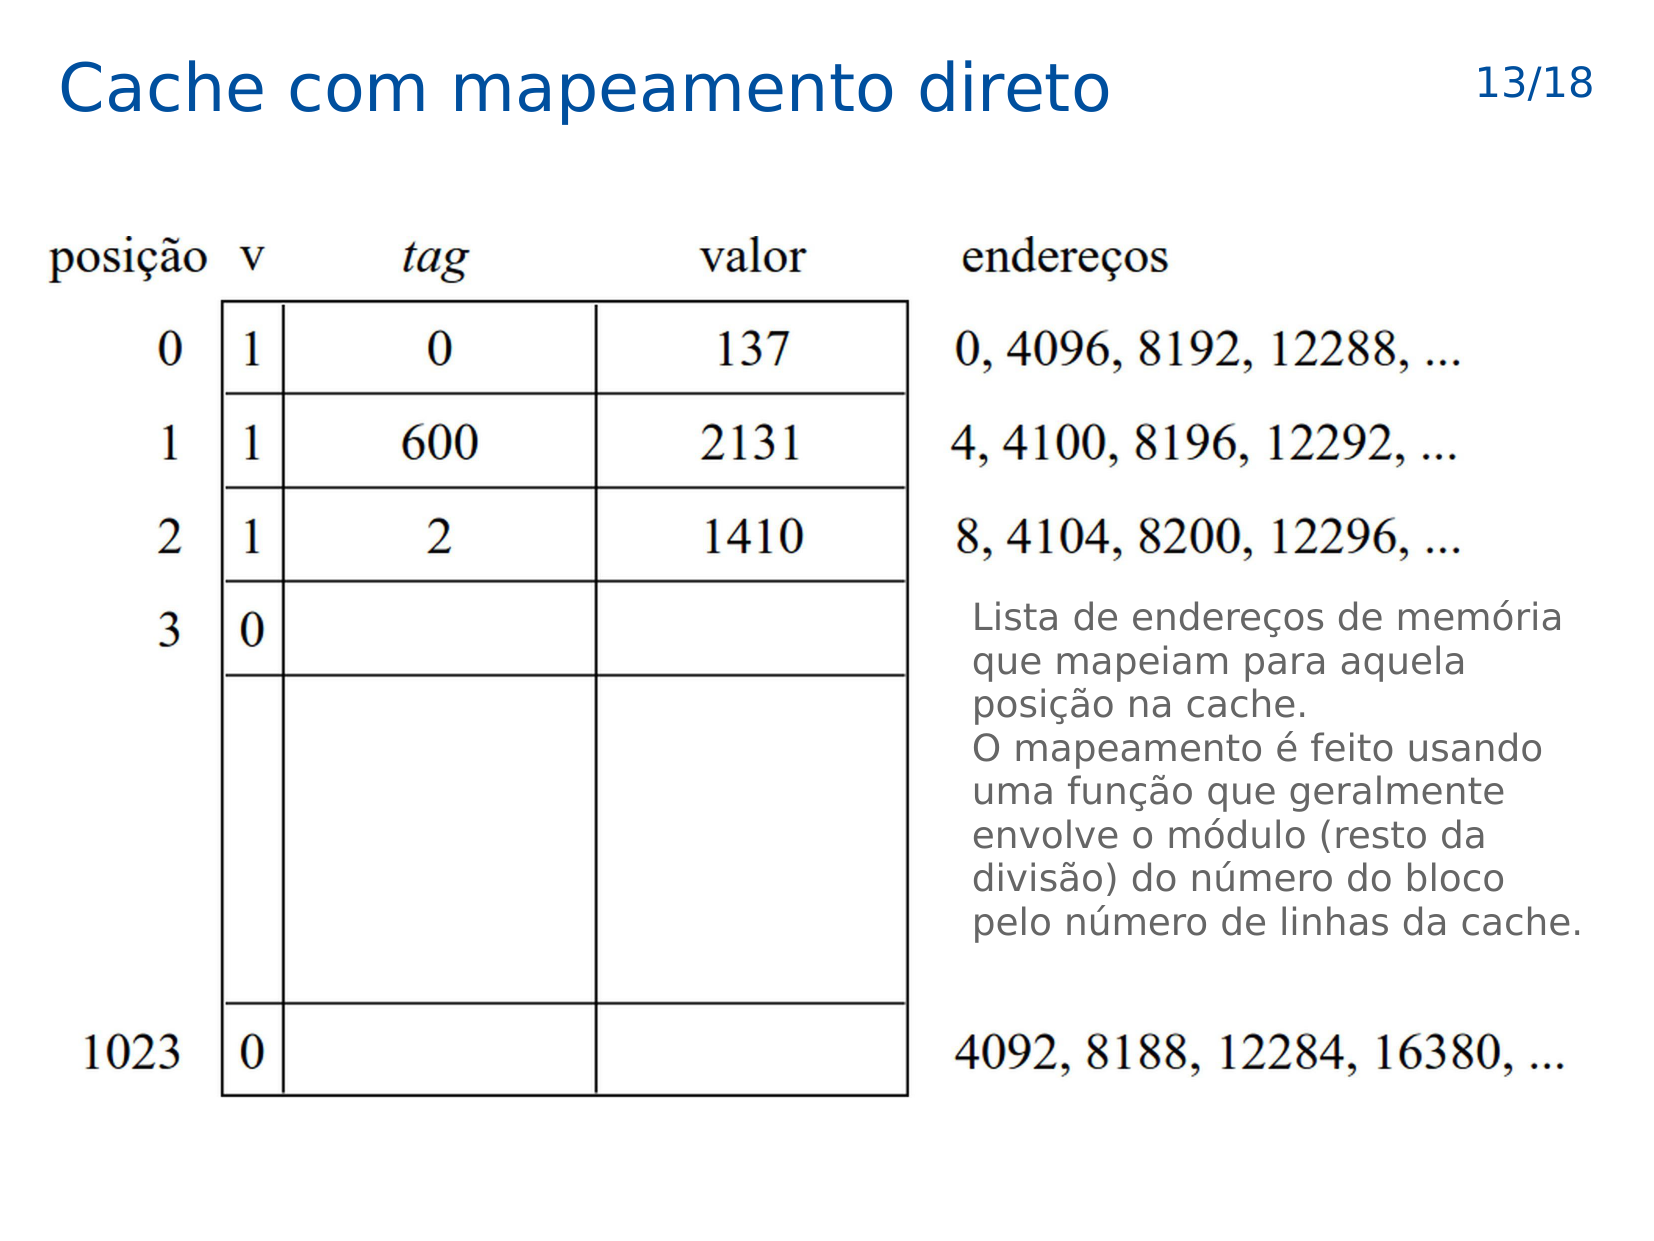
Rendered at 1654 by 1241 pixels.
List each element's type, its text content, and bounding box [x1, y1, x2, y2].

picture [46, 236, 1611, 1099]
title Cache com mapeamento direto [59, 29, 1625, 148]
text_box Lista de endereços de memória que mapeiam para aquela posição na cache. O mapeamento é feito usando uma função que geralmente envolve o módulo (resto da divisão) do número do bloco pelo número de linhas da cache. [957, 588, 1611, 952]
